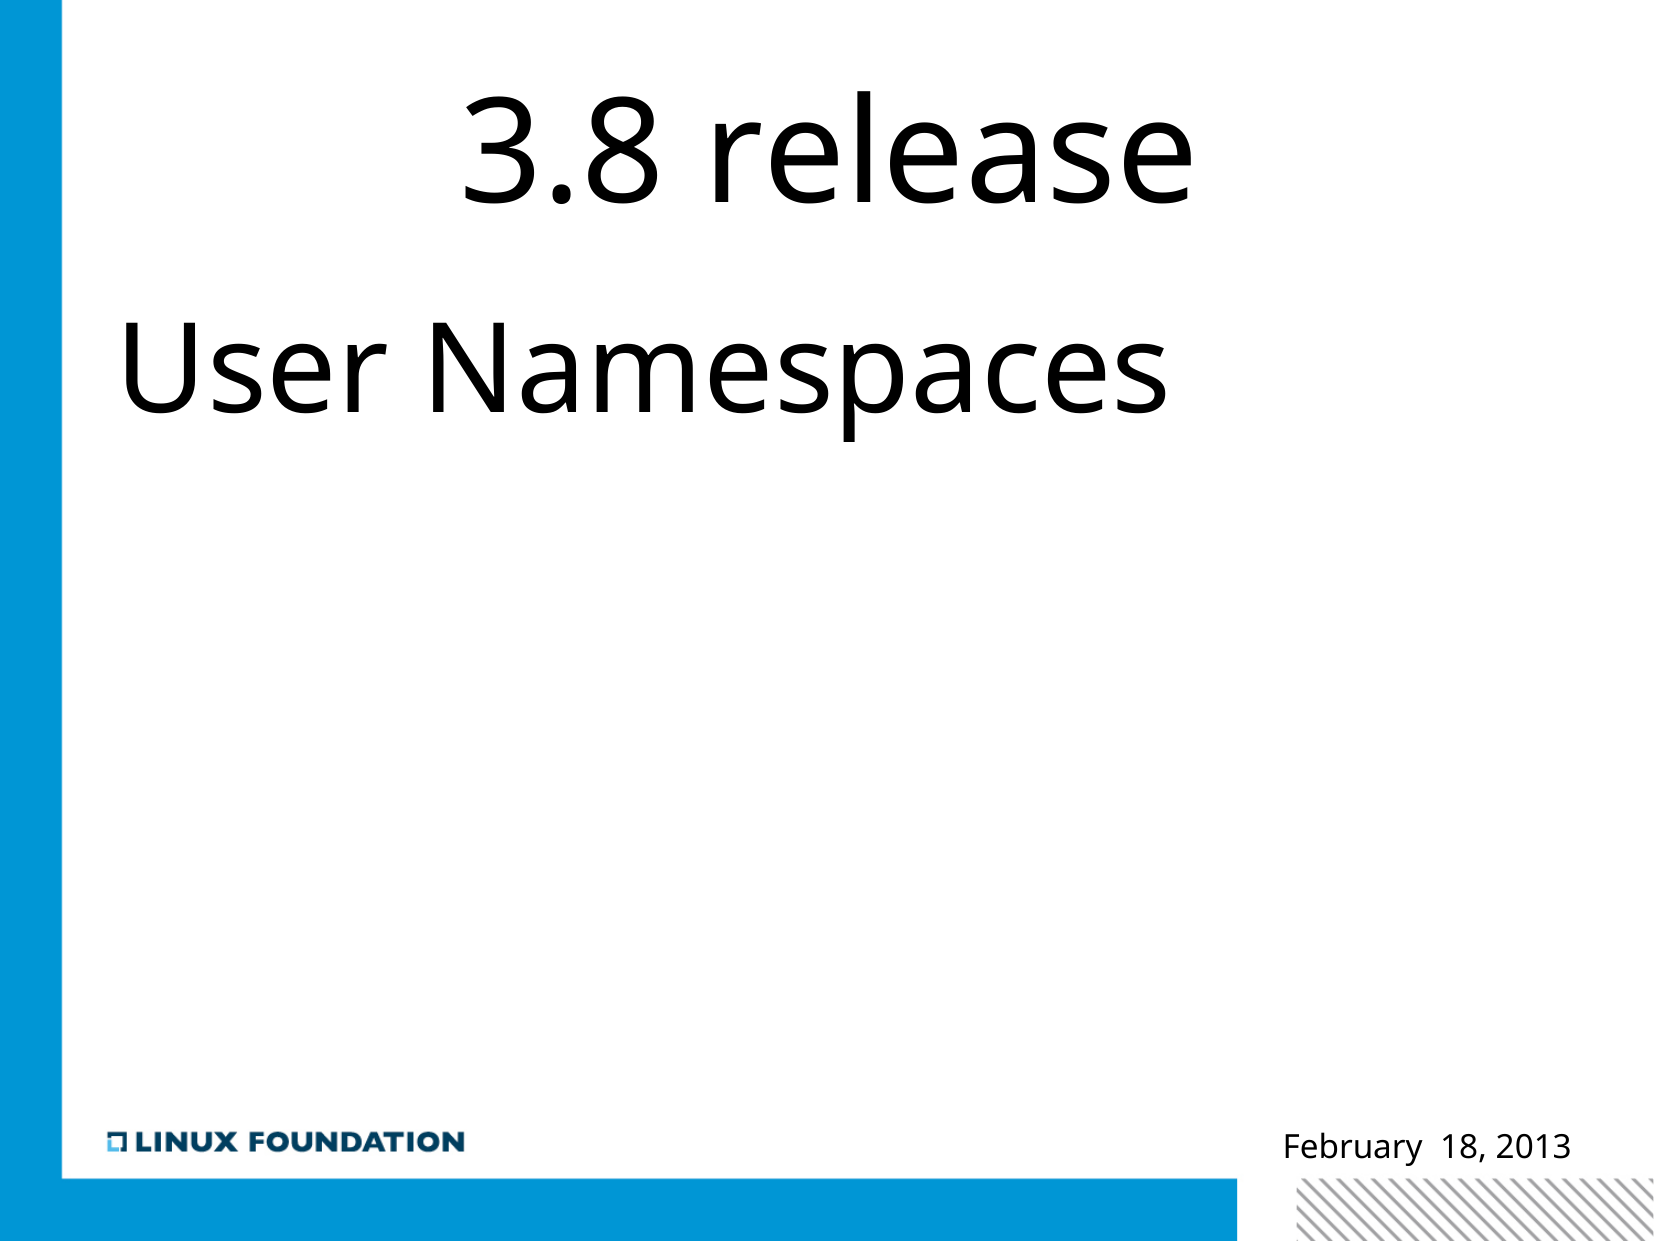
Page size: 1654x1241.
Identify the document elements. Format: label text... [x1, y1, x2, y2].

text_box February 18, 2013 [1267, 1115, 1589, 1170]
text_box User Namespaces [100, 271, 1196, 905]
text_box 3.8 release [445, 39, 1209, 230]
picture [62, 0, 1654, 1241]
